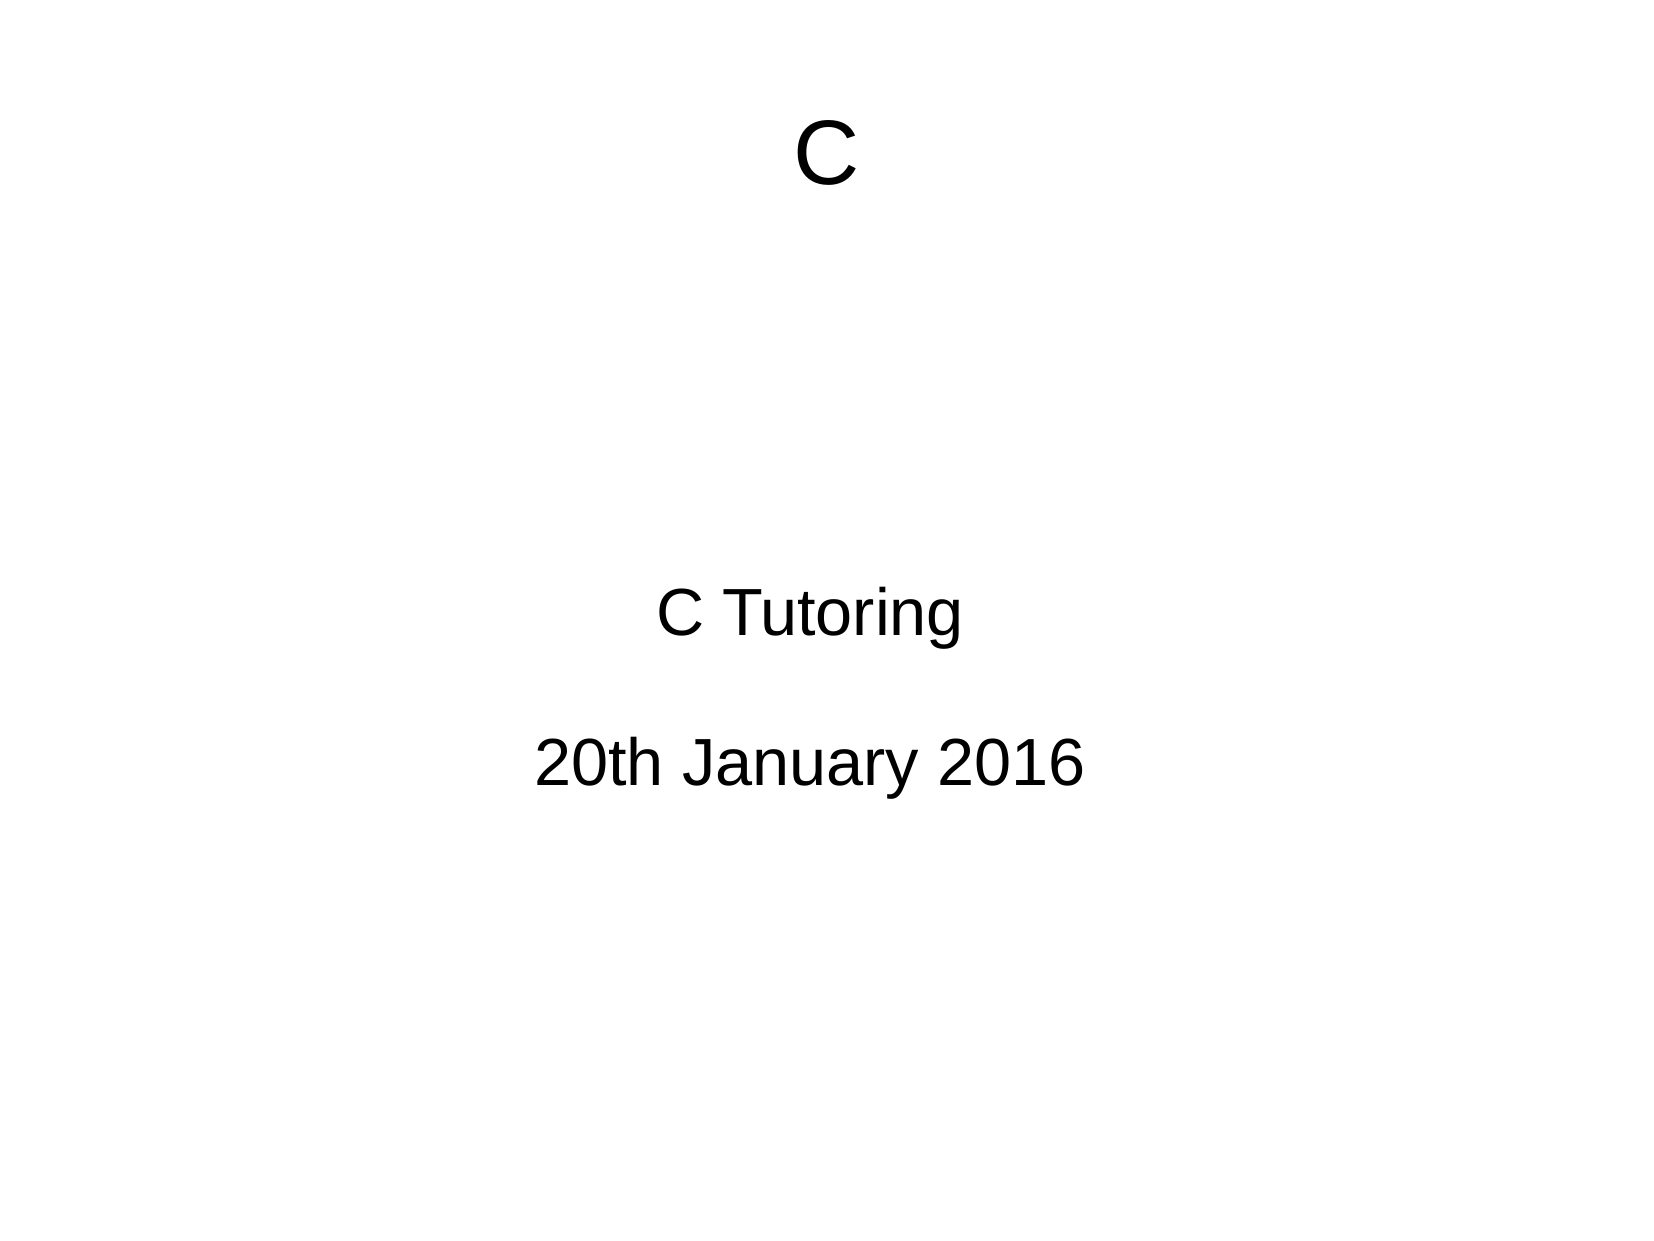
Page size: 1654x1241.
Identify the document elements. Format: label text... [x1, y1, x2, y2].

title C [82, 49, 1571, 257]
subtitle C Tutoring 20th January 2016 [82, 290, 1538, 1010]
